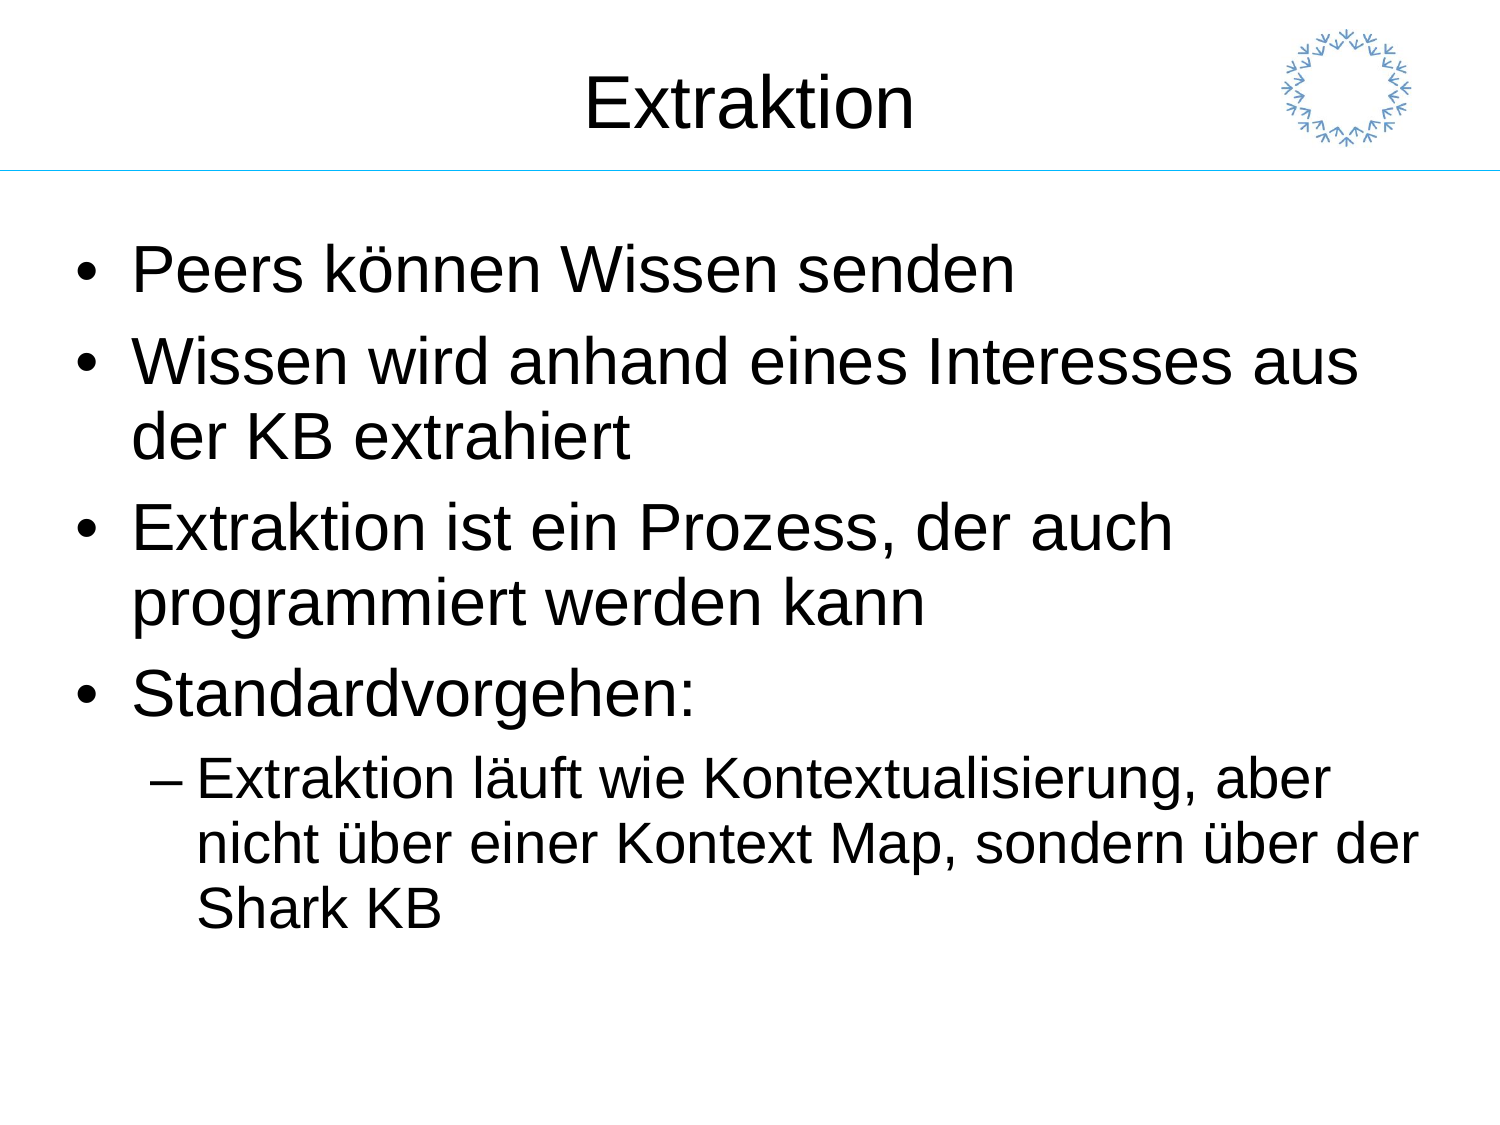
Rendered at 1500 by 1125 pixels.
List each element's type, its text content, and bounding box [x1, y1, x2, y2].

title Extraktion [75, 57, 1426, 148]
picture [1281, 29, 1412, 57]
list Peers können Wissen senden Wissen wird anhand eines Interesses aus der KB extrahiert Extraktion ist ein Prozess, der auch programmiert werden kann Standardvorgehen: Extraktion läuft wie Kontextualisierung, aber nicht über einer Kontext Map, sondern über der Shark KB [75, 232, 1426, 986]
